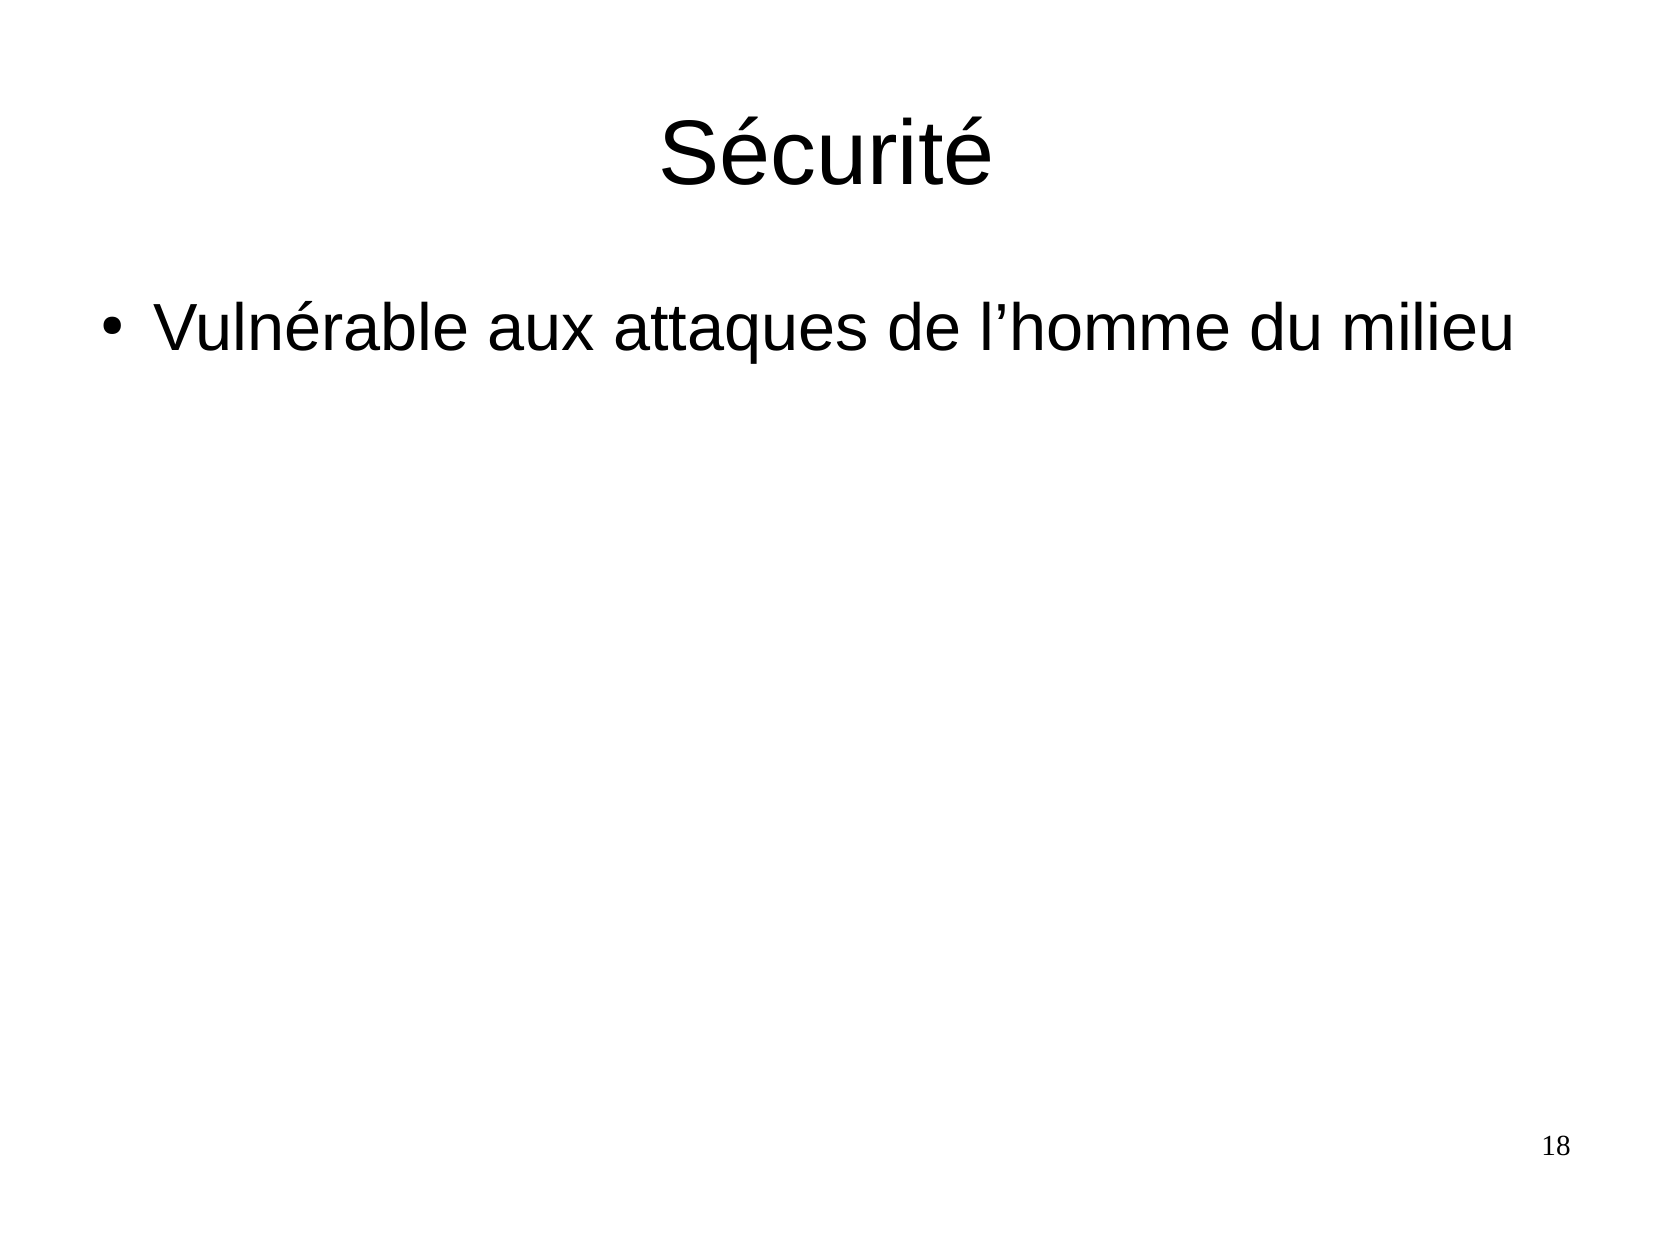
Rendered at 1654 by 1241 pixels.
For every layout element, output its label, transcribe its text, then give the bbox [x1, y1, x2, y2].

title Sécurité [82, 49, 1571, 257]
list Vulnérable aux attaques de l’homme du milieu [82, 290, 1571, 1010]
